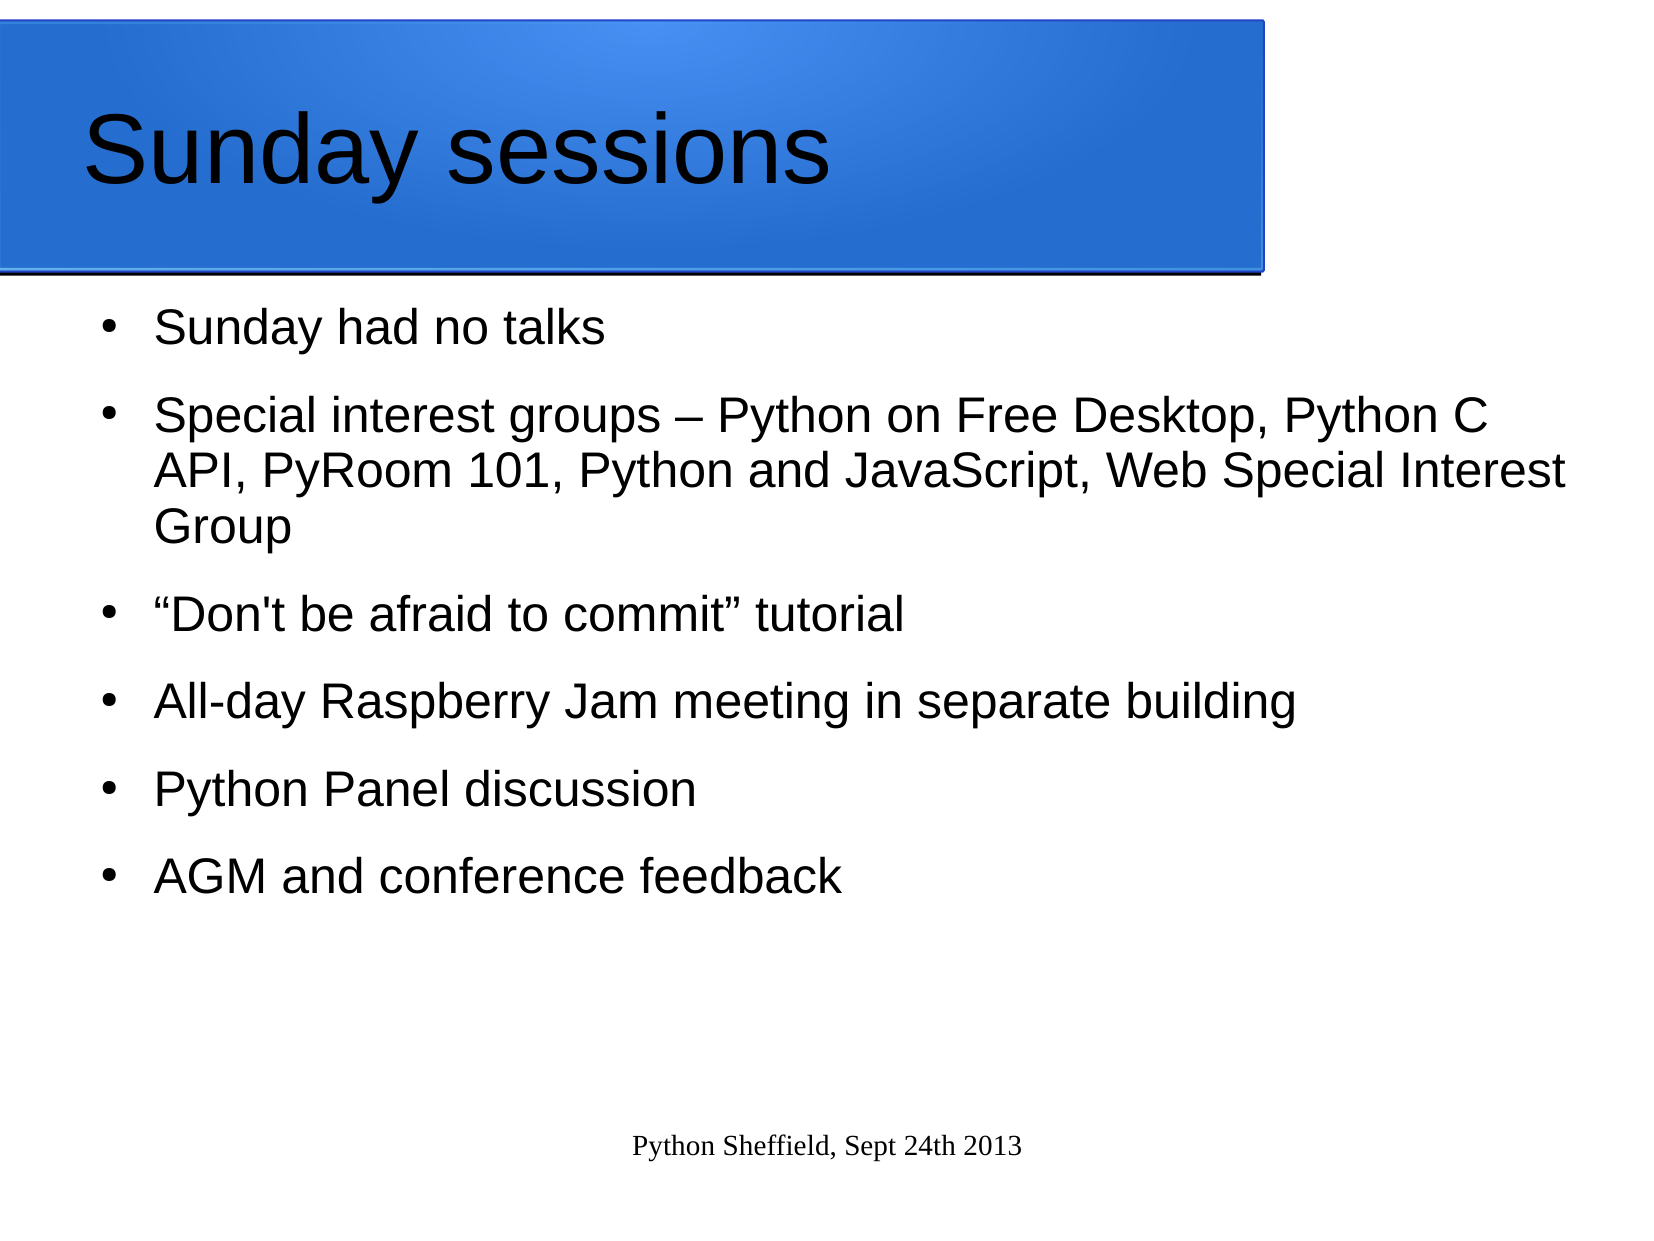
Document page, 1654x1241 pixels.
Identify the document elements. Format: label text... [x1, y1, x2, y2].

list Sunday had no talks Special interest groups – Python on Free Desktop, Python C API, PyRoom 101, Python and JavaScript, Web Special Interest Group “Don't be afraid to commit” tutorial All-day Raspberry Jam meeting in separate building Python Panel discussion AGM and conference feedback [82, 299, 1571, 1019]
title Sunday sessions [82, 47, 1235, 252]
